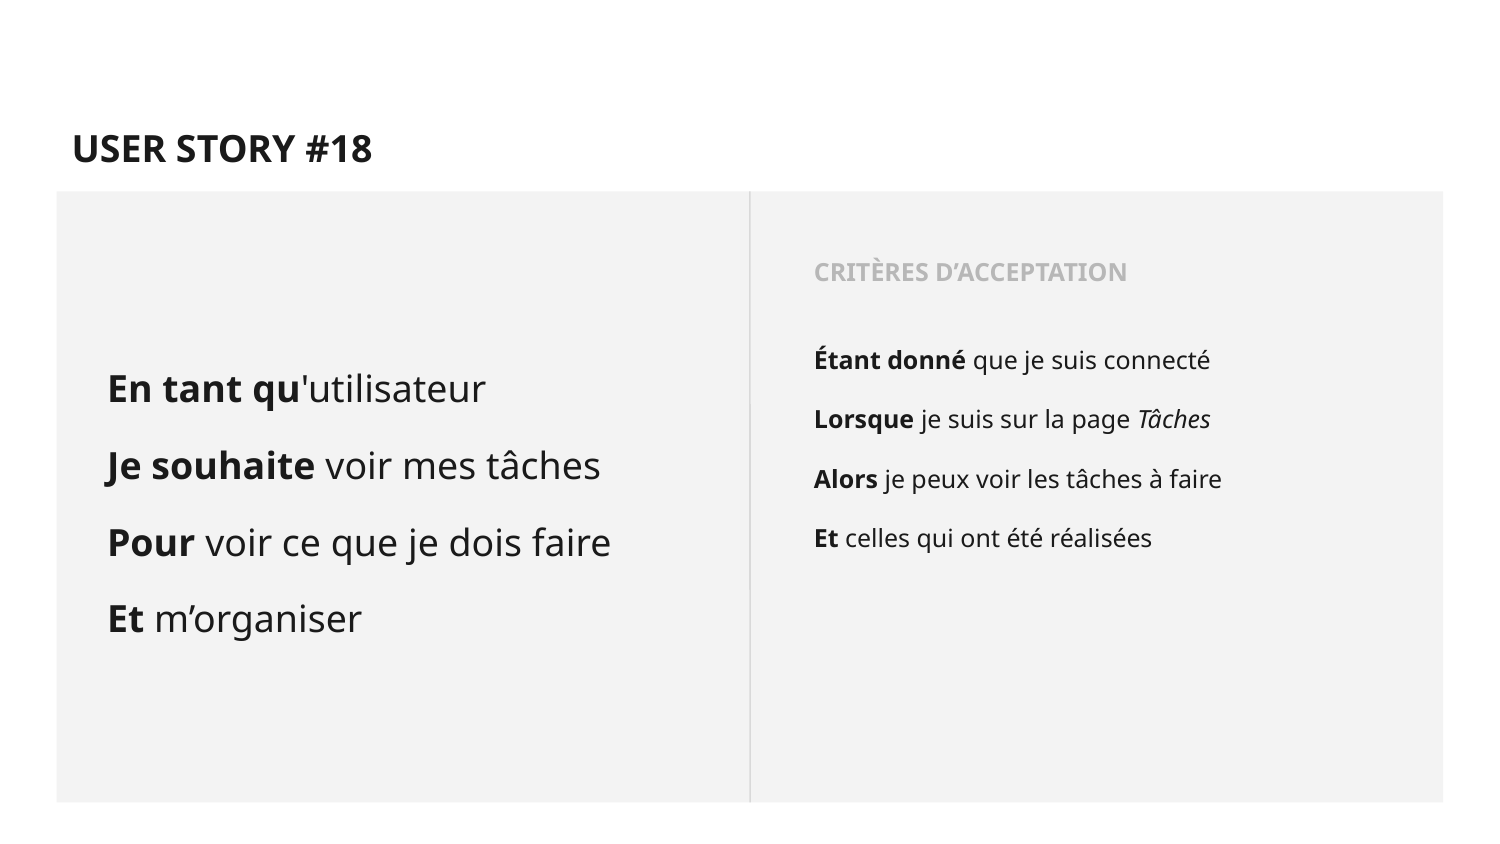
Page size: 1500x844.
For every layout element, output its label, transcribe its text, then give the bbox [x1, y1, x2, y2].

text_box [751, 191, 1444, 803]
list Étant donné que je suis connecté Lorsque je suis sur la page Tâches Alors je peux voir les tâches à faire Et celles qui ont été réalisées [798, 324, 1397, 756]
text_box CRITÈRES D’ACCEPTATION [798, 241, 1292, 302]
title USER STORY #18 [56, 110, 465, 192]
subtitle En tant qu'utilisateur Je souhaite voir mes tâches Pour voir ce que je dois faire Et m’organiser [92, 343, 721, 651]
text_box [56, 191, 749, 803]
